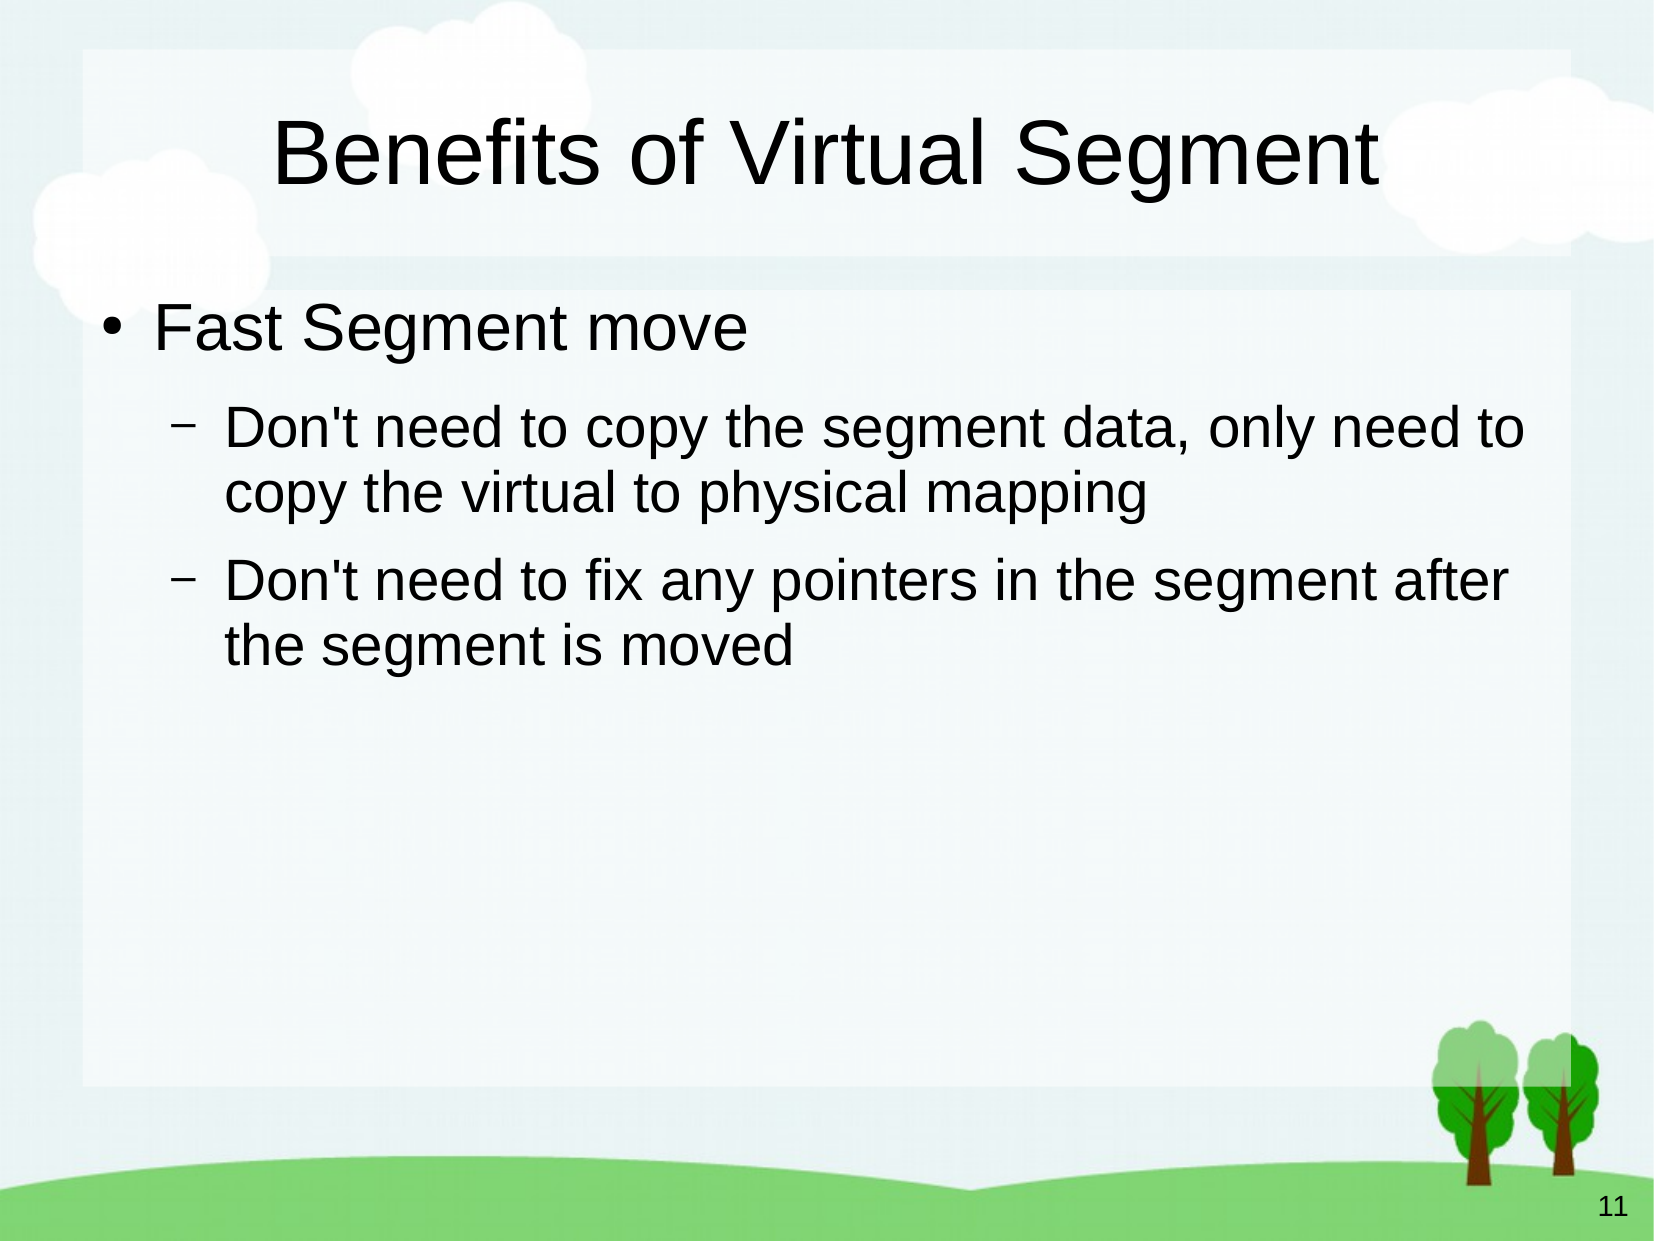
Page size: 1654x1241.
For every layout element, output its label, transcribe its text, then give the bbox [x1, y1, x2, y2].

list Fast Segment move Don't need to copy the segment data, only need to copy the virtual to physical mapping Don't need to fix any pointers in the segment after the segment is moved [82, 290, 1571, 1087]
title Benefits of Virtual Segment [82, 49, 1571, 257]
picture [0, 0, 1654, 1241]
